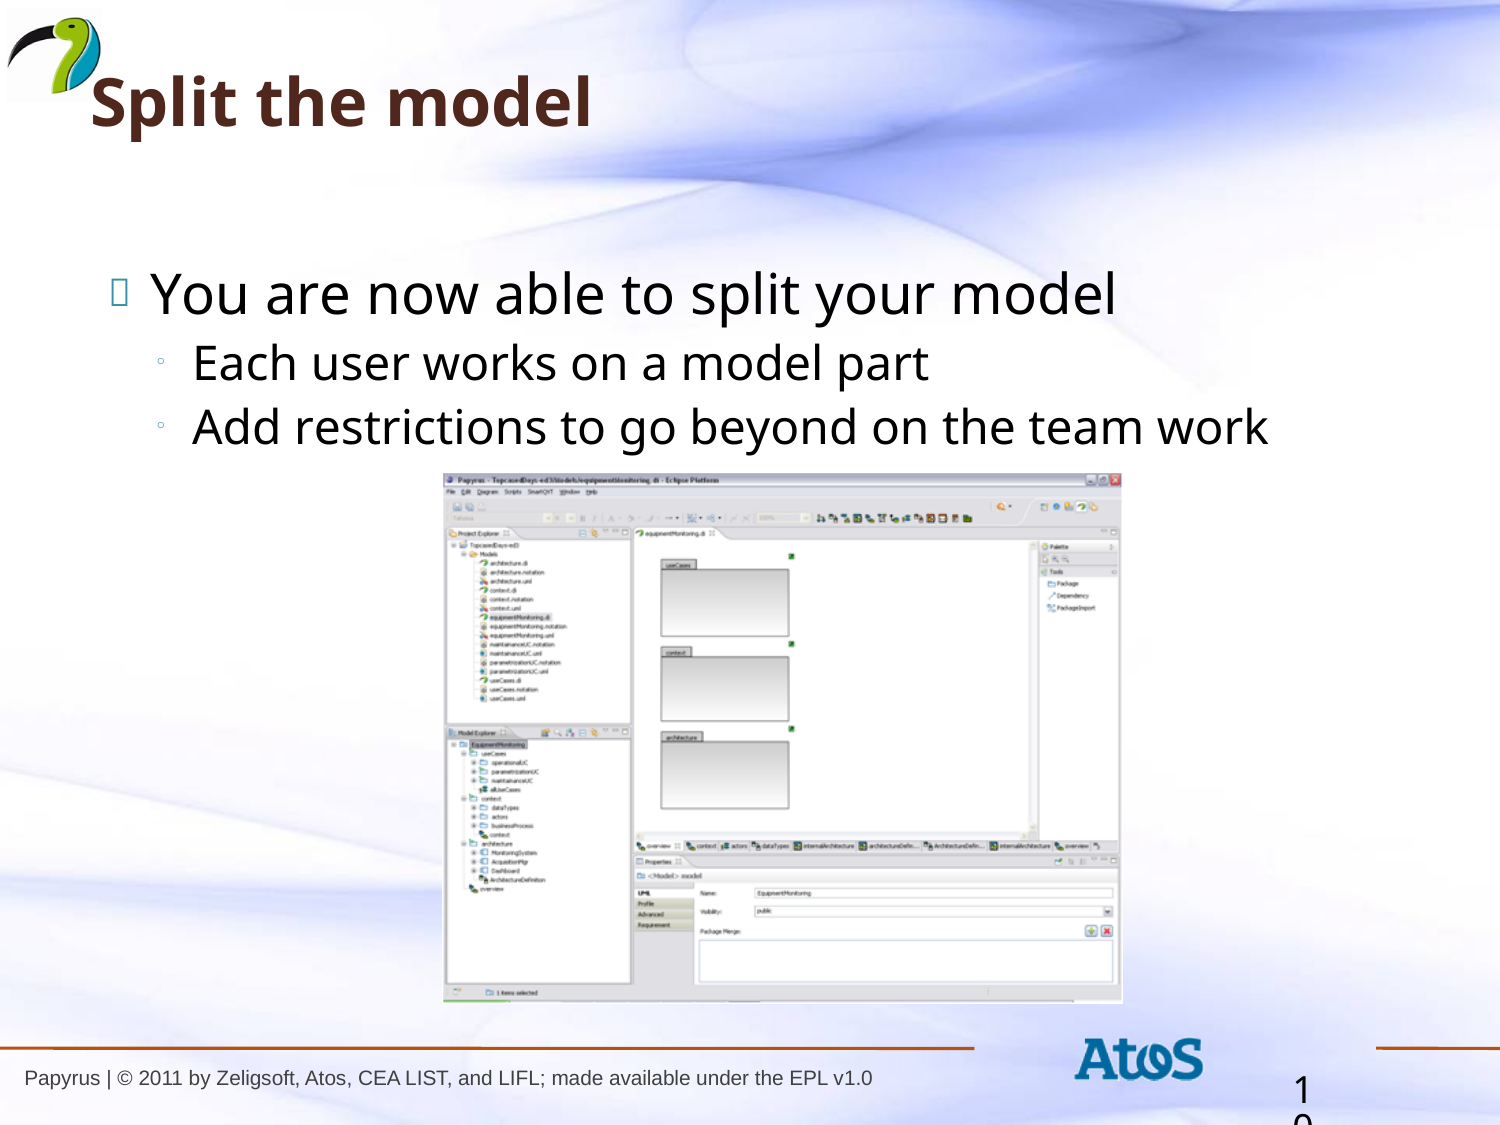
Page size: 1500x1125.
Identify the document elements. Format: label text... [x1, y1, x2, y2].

picture [1297, 1117, 1308, 1125]
slide_number <numéro> [1277, 1051, 1338, 1112]
list You are now able to split your model Each user works on a model part Add restrictions to go beyond on the team work [75, 243, 1425, 986]
title Split the model [75, 45, 1425, 233]
picture [0, 0, 1500, 1125]
